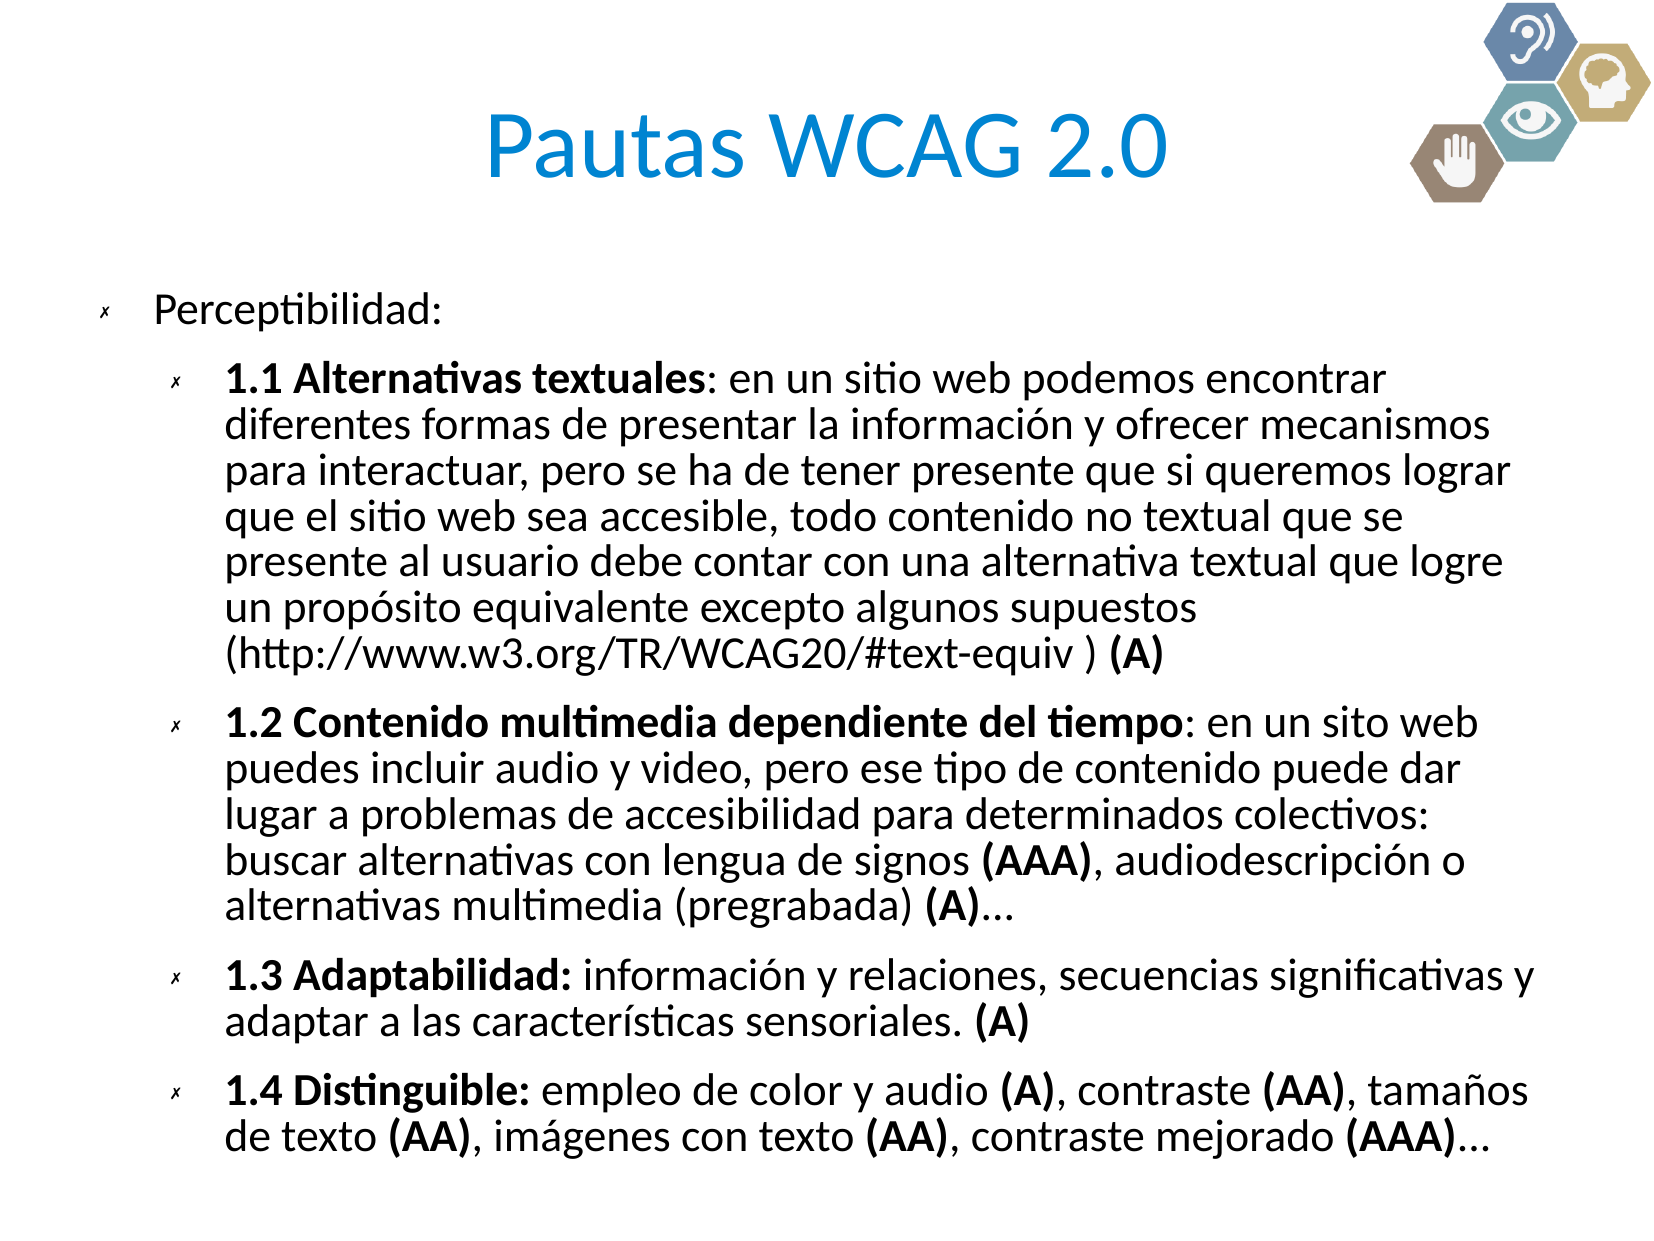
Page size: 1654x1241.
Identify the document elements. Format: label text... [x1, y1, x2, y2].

title Pautas WCAG 2.0 [82, 49, 1571, 257]
picture [1405, 0, 1654, 206]
list Perceptibilidad: 1.1 Alternativas textuales: en un sitio web podemos encontrar diferentes formas de presentar la información y ofrecer mecanismos para interactuar, pero se ha de tener presente que si queremos lograr que el sitio web sea accesible, todo contenido no textual que se presente al usuario debe contar con una alternativa textual que logre un propósito equivalente excepto algunos supuestos (http://www.w3.org/TR/WCAG20/#text-equiv ) (A) 1.2 Contenido multimedia dependiente del tiempo: en un sito web puedes incluir audio y video, pero ese tipo de contenido puede dar lugar a problemas de accesibilidad para determinados colectivos: buscar alternativas con lengua de signos (AAA), audiodescripción o alternativas multimedia (pregrabada) (A)... 1.3 Adaptabilidad: información y relaciones, secuencias significativas y adaptar a las características sensoriales. (A) 1.4 Distinguible: empleo de color y audio (A), contraste (AA), tamaños de texto (AA), imágenes con texto (AA), contraste mejorado (AAA)... [82, 290, 1538, 1163]
